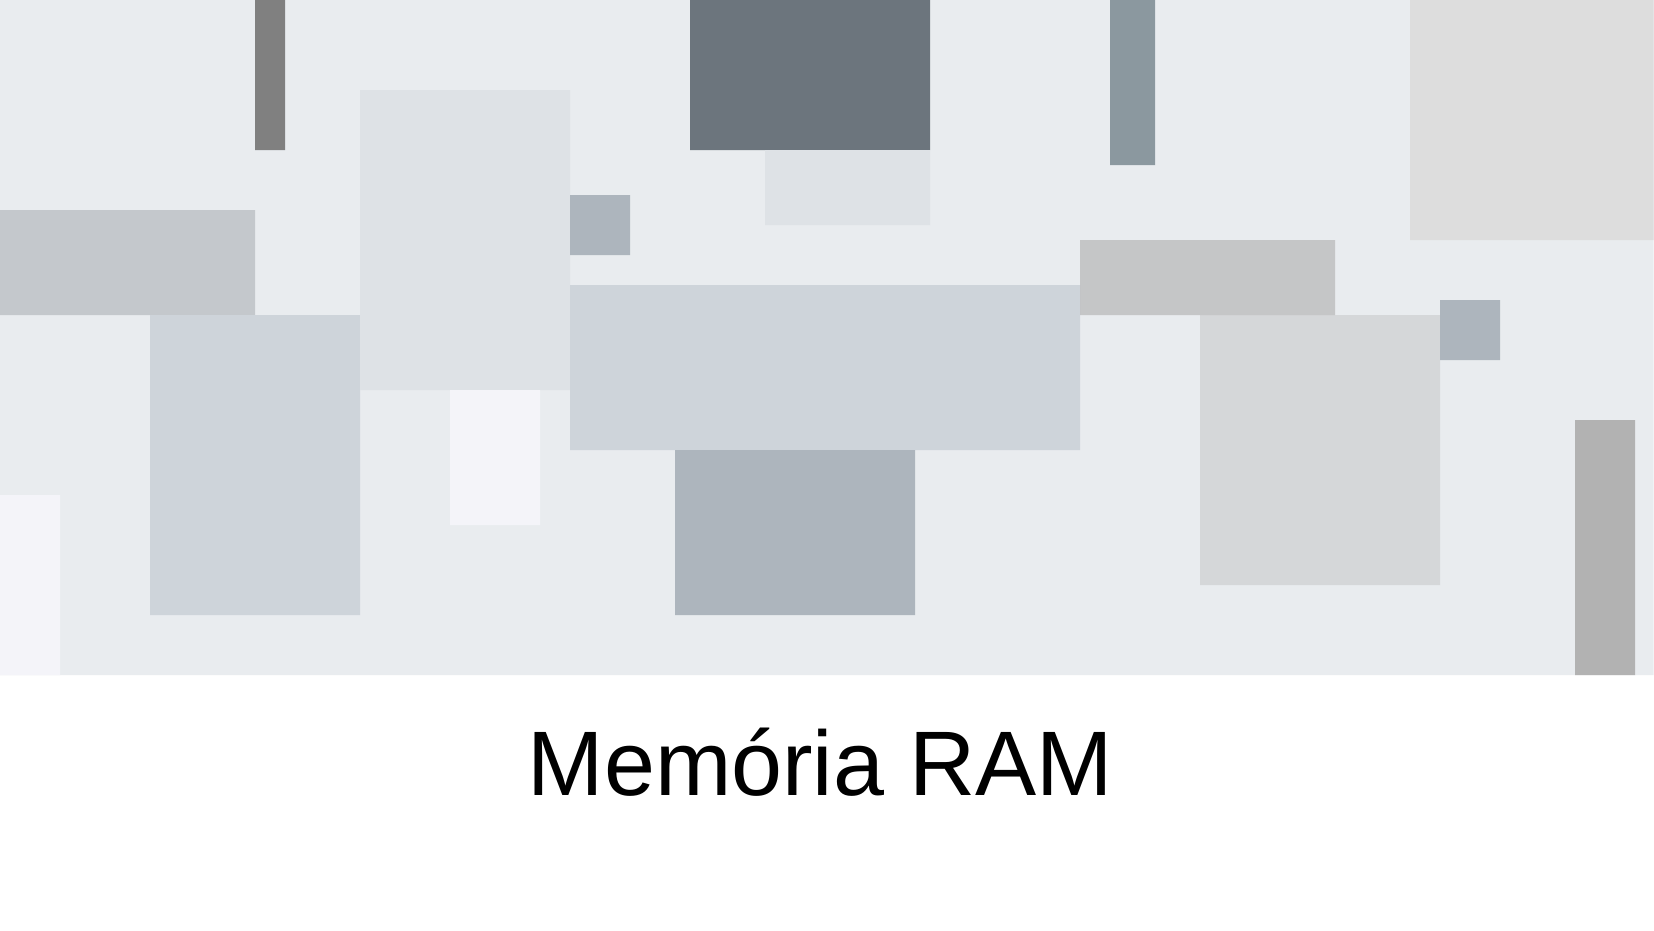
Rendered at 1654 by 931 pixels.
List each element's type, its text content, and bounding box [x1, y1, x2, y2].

title Memória RAM [76, 685, 1565, 841]
